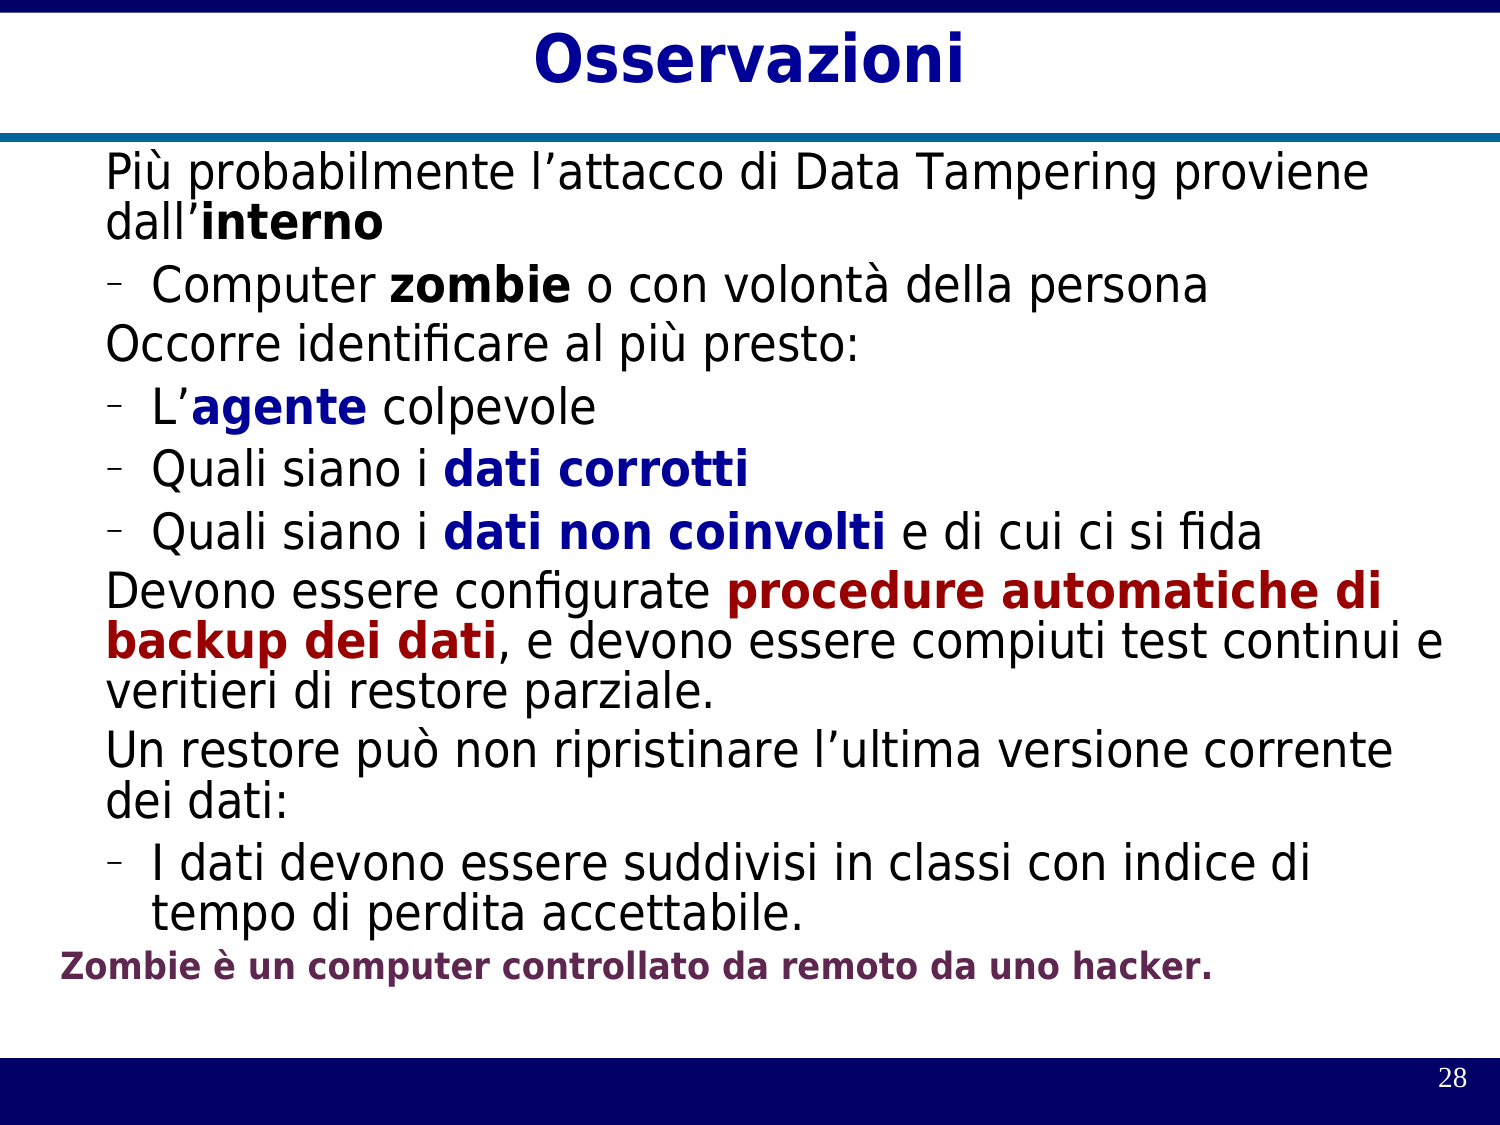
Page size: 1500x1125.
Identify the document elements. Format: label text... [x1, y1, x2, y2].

title Osservazioni [30, 0, 1471, 126]
list Più probabilmente l’attacco di Data Tampering proviene dall’interno Computer zombie o con volontà della persona Occorre identificare al più presto: L’agente colpevole Quali siano i dati corrotti Quali siano i dati non coinvolti e di cui ci si fida Devono essere configurate procedure automatiche di backup dei dati, e devono essere compiuti test continui e veritieri di restore parziale. Un restore può non ripristinare l’ultima versione corrente dei dati: I dati devono essere suddivisi in classi con indice di tempo di perdita accettabile. Zombie è un computer controllato da remoto da uno hacker. [30, 149, 1471, 1021]
